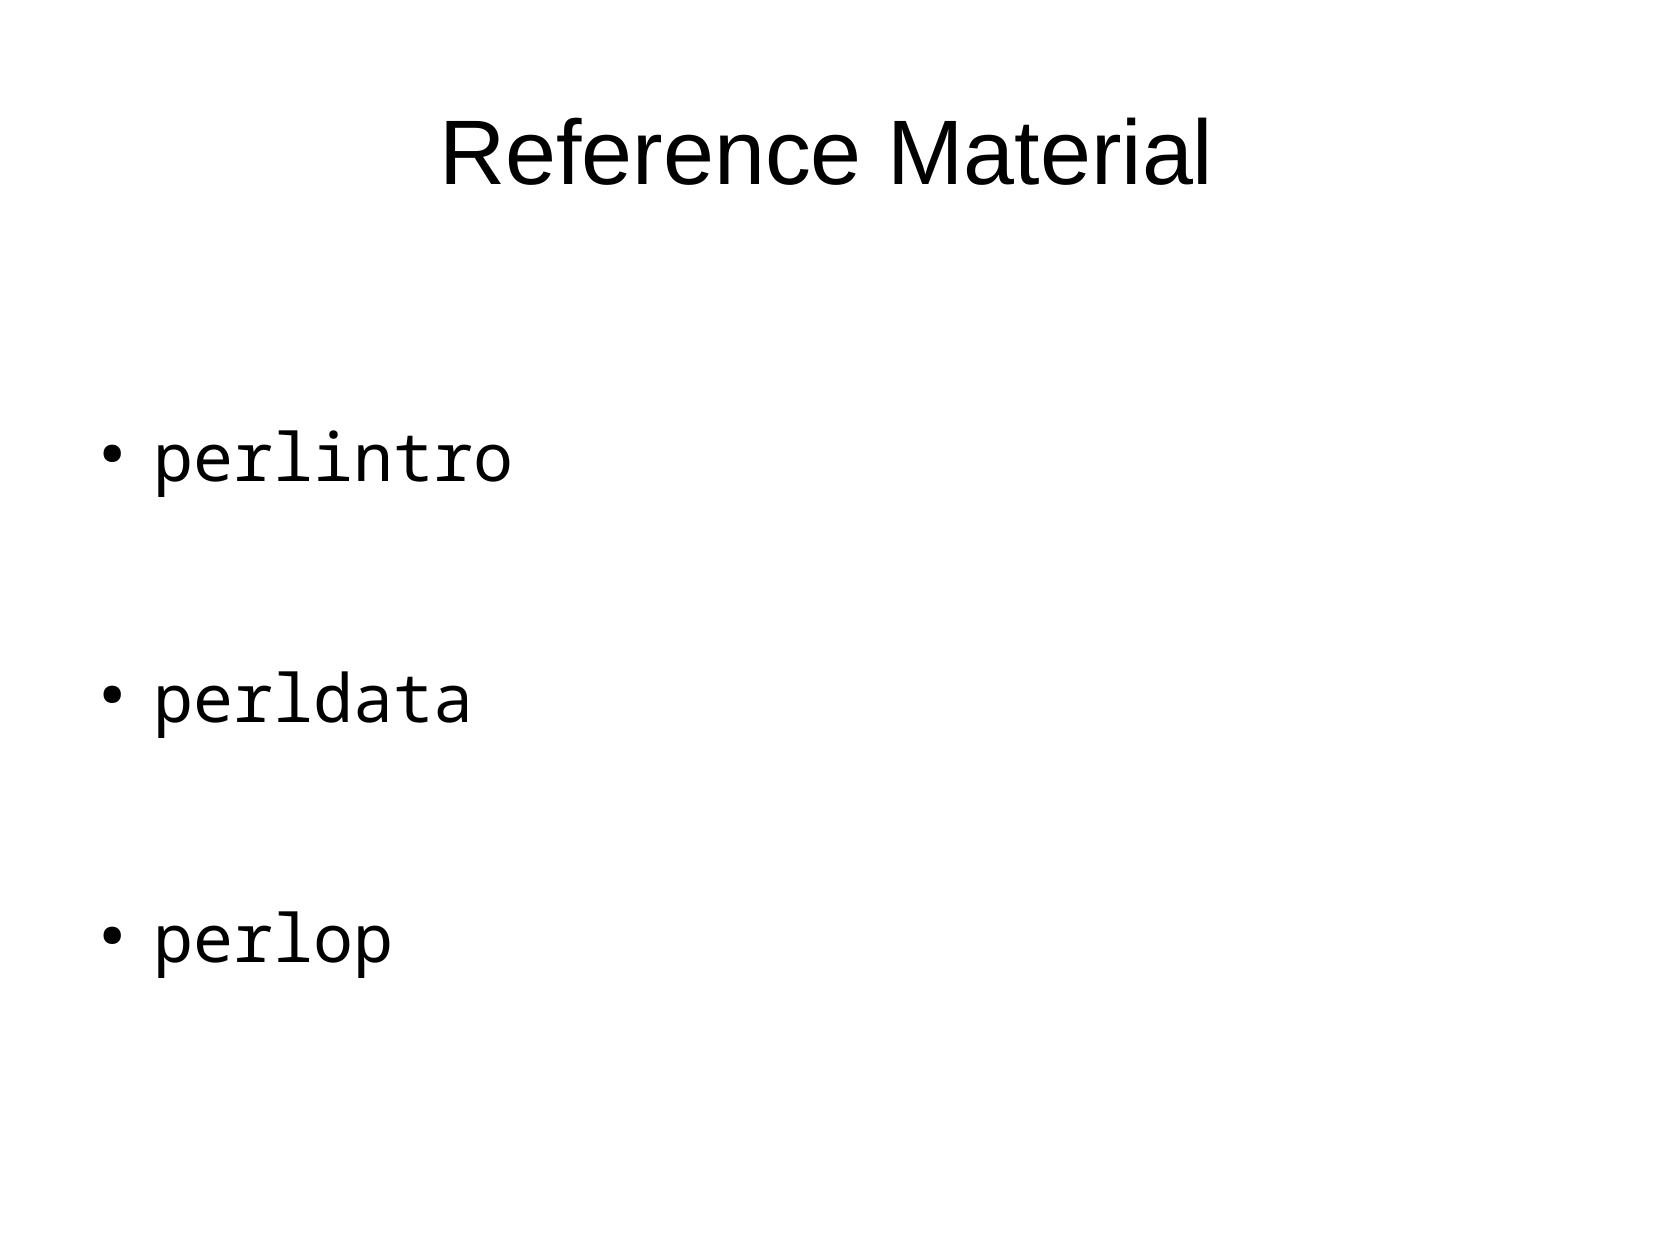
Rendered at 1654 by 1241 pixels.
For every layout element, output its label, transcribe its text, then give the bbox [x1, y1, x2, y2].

title Reference Material [82, 49, 1571, 257]
list perlintro perldata perlop [82, 290, 1571, 1010]
